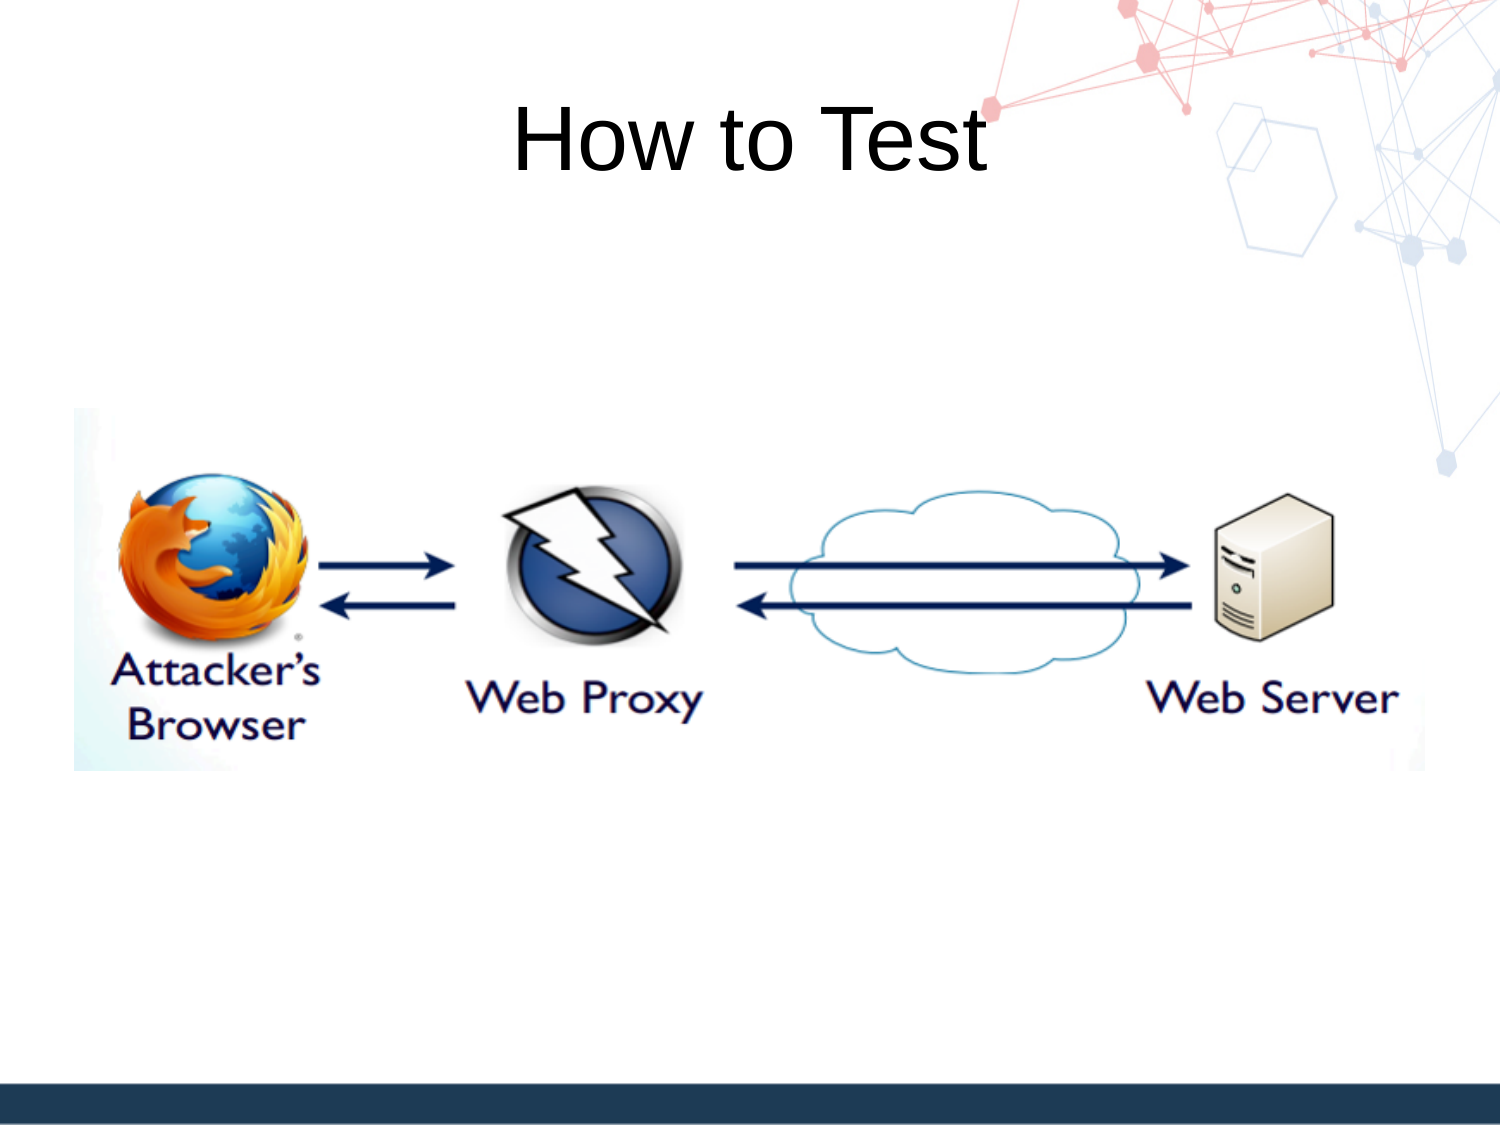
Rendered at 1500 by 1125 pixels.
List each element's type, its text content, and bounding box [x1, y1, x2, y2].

title How to Test [75, 44, 1425, 233]
picture [0, 0, 1500, 1125]
